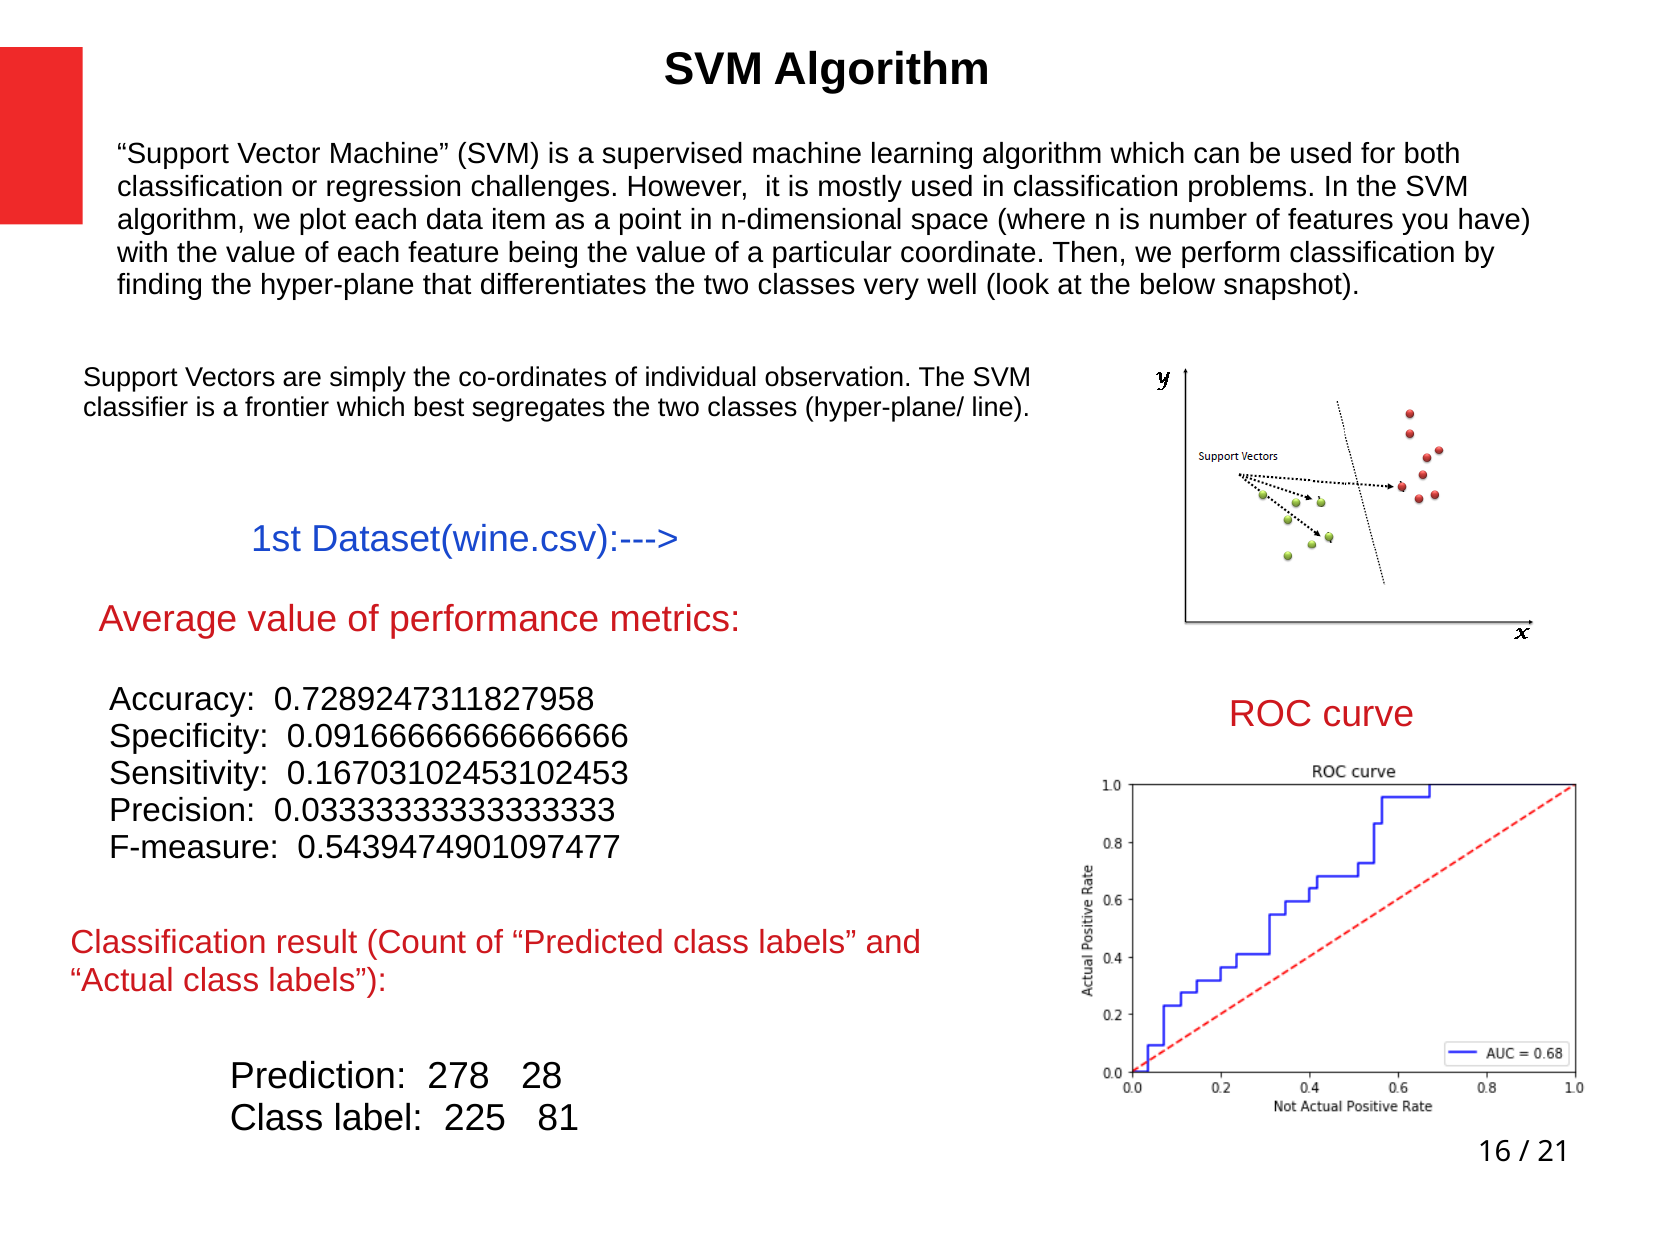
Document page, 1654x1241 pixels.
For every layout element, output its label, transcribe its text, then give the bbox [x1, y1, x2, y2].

text_box Average value of performance metrics: [84, 590, 756, 648]
text_box Accuracy: 0.7289247311827958 Specificity: 0.09166666666666666 Sensitivity: 0.16703102453102453 Precision: 0.03333333333333333 F-measure: 0.5439474901097477 [94, 673, 709, 899]
text_box SVM Algorithm [413, 35, 1241, 102]
text_box “Support Vector Machine” (SVM) is a supervised machine learning algorithm which can be used for both classification or regression challenges. However, it is mostly used in classification problems. In the SVM algorithm, we plot each data item as a point in n-dimensional space (where n is number of features you have) with the value of each feature being the value of a particular coordinate. Then, we perform classification by finding the hyper-plane that differentiates the two classes very well (look at the below snapshot). [102, 129, 1571, 308]
text_box Prediction: 278 28 Class label: 225 81 [215, 1046, 709, 1146]
text_box Support Vectors are simply the co-ordinates of individual observation. The SVM classifier is a frontier which best segregates the two classes (hyper-plane/ line). [68, 354, 1123, 430]
picture [1074, 755, 1595, 1123]
text_box 1st Dataset(wine.csv):---> [236, 510, 694, 567]
text_box ROC curve [1214, 685, 1430, 742]
text_box Classification result (Count of “Predicted class labels” and “Actual class labels”): [55, 916, 981, 1006]
picture [1142, 354, 1548, 644]
